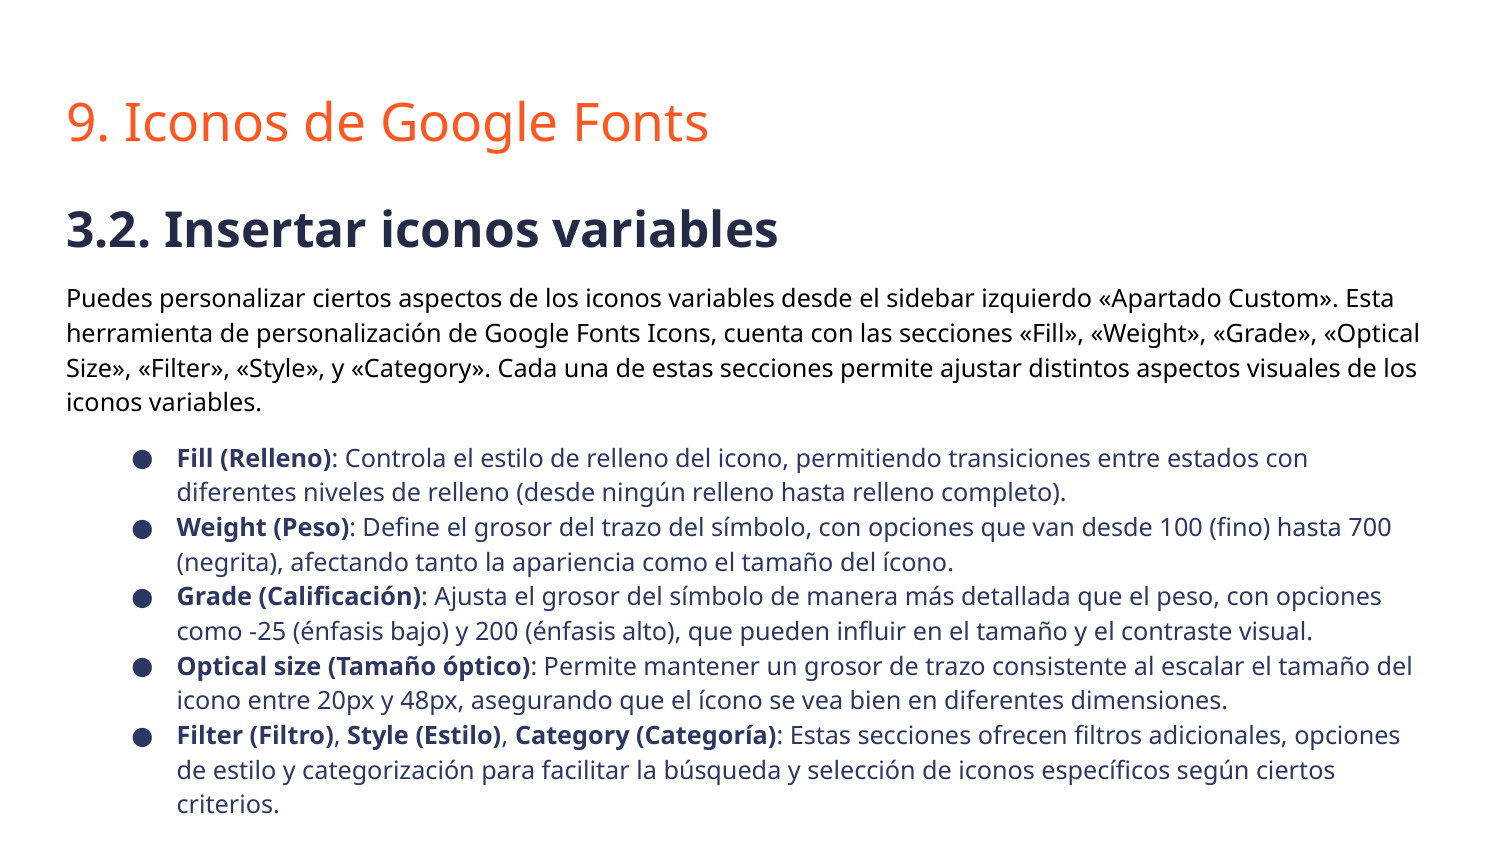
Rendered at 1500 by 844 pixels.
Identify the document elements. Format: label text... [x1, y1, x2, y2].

title 9. Iconos de Google Fonts [51, 72, 1449, 166]
list 3.2. Insertar iconos variables Puedes personalizar ciertos aspectos de los iconos variables desde el sidebar izquierdo «Apartado Custom». Esta herramienta de personalización de Google Fonts Icons, cuenta con las secciones «Fill», «Weight», «Grade», «Optical Size», «Filter», «Style», y «Category». Cada una de estas secciones permite ajustar distintos aspectos visuales de los iconos variables. Fill (Relleno): Controla el estilo de relleno del icono, permitiendo transiciones entre estados con diferentes niveles de relleno (desde ningún relleno hasta relleno completo). Weight (Peso): Define el grosor del trazo del símbolo, con opciones que van desde 100 (fino) hasta 700 (negrita), afectando tanto la apariencia como el tamaño del ícono. Grade (Calificación): Ajusta el grosor del símbolo de manera más detallada que el peso, con opciones como -25 (énfasis bajo) y 200 (énfasis alto), que pueden influir en el tamaño y el contraste visual. Optical size (Tamaño óptico): Permite mantener un grosor de trazo consistente al escalar el tamaño del icono entre 20px y 48px, asegurando que el ícono se vea bien en diferentes dimensiones. Filter (Filtro), Style (Estilo), Category (Categoría): Estas secciones ofrecen filtros adicionales, opciones de estilo y categorización para facilitar la búsqueda y selección de iconos específicos según ciertos criterios. [51, 166, 1449, 844]
